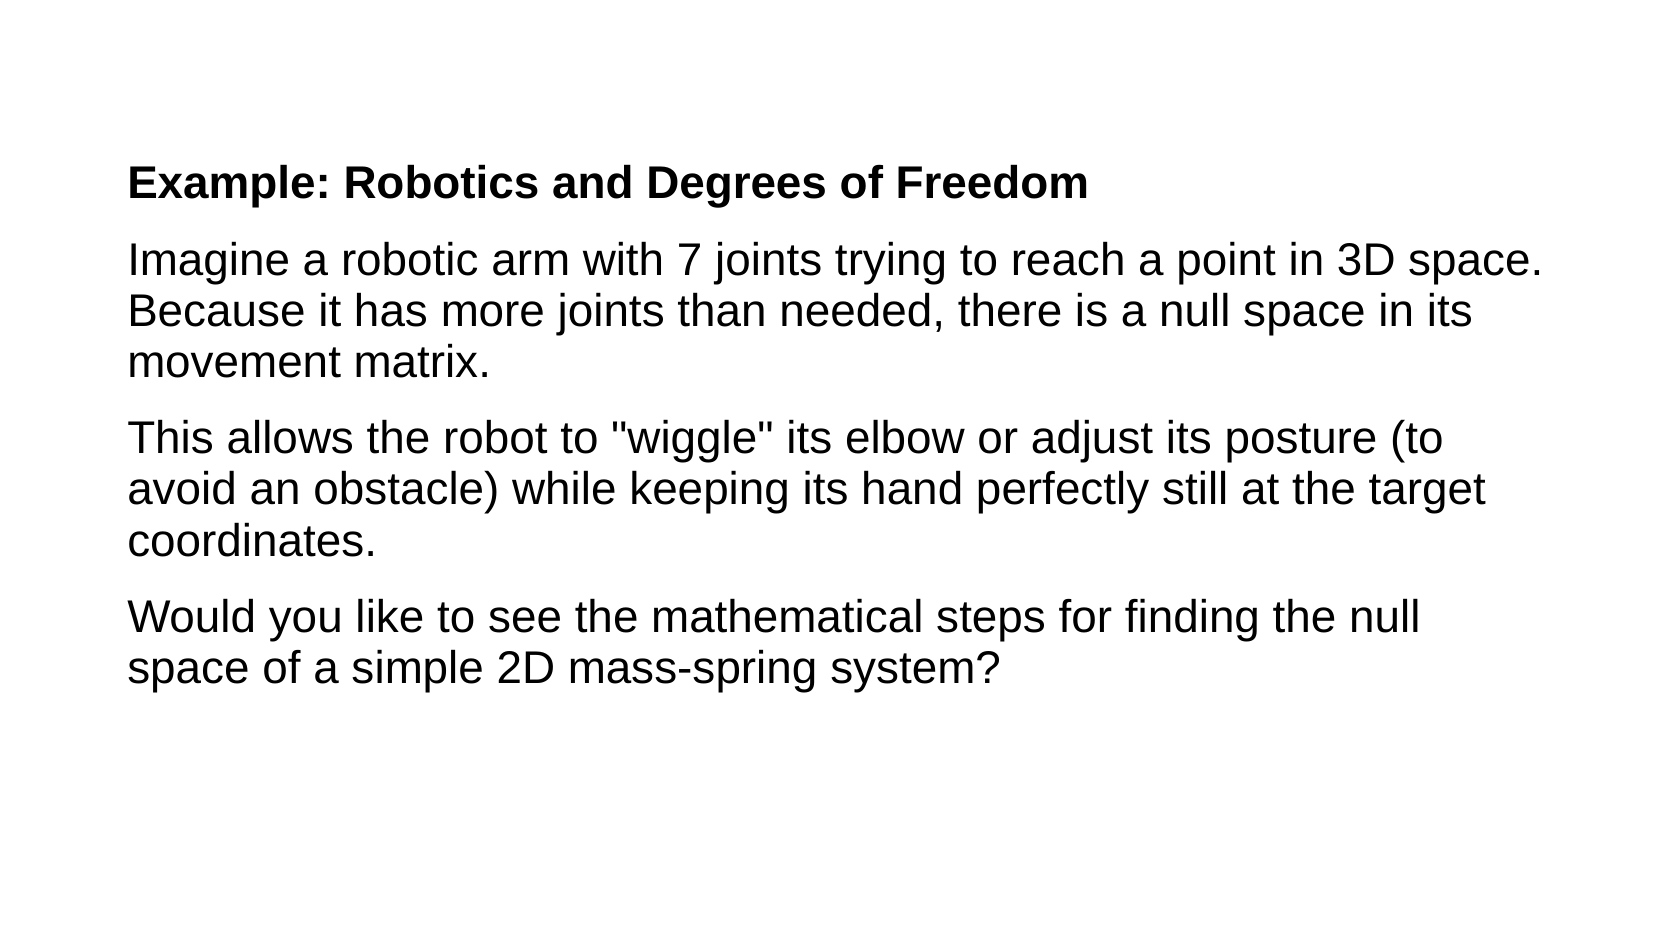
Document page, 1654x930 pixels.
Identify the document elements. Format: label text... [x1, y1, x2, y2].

text_box Example: Robotics and Degrees of Freedom Imagine a robotic arm with 7 joints trying to reach a point in 3D space. Because it has more joints than needed, there is a null space in its movement matrix. This allows the robot to "wiggle" its elbow or adjust its posture (to avoid an obstacle) while keeping its hand perfectly still at the target coordinates. Would you like to see the mathematical steps for finding the null space of a simple 2D mass-spring system? [112, 150, 1569, 777]
